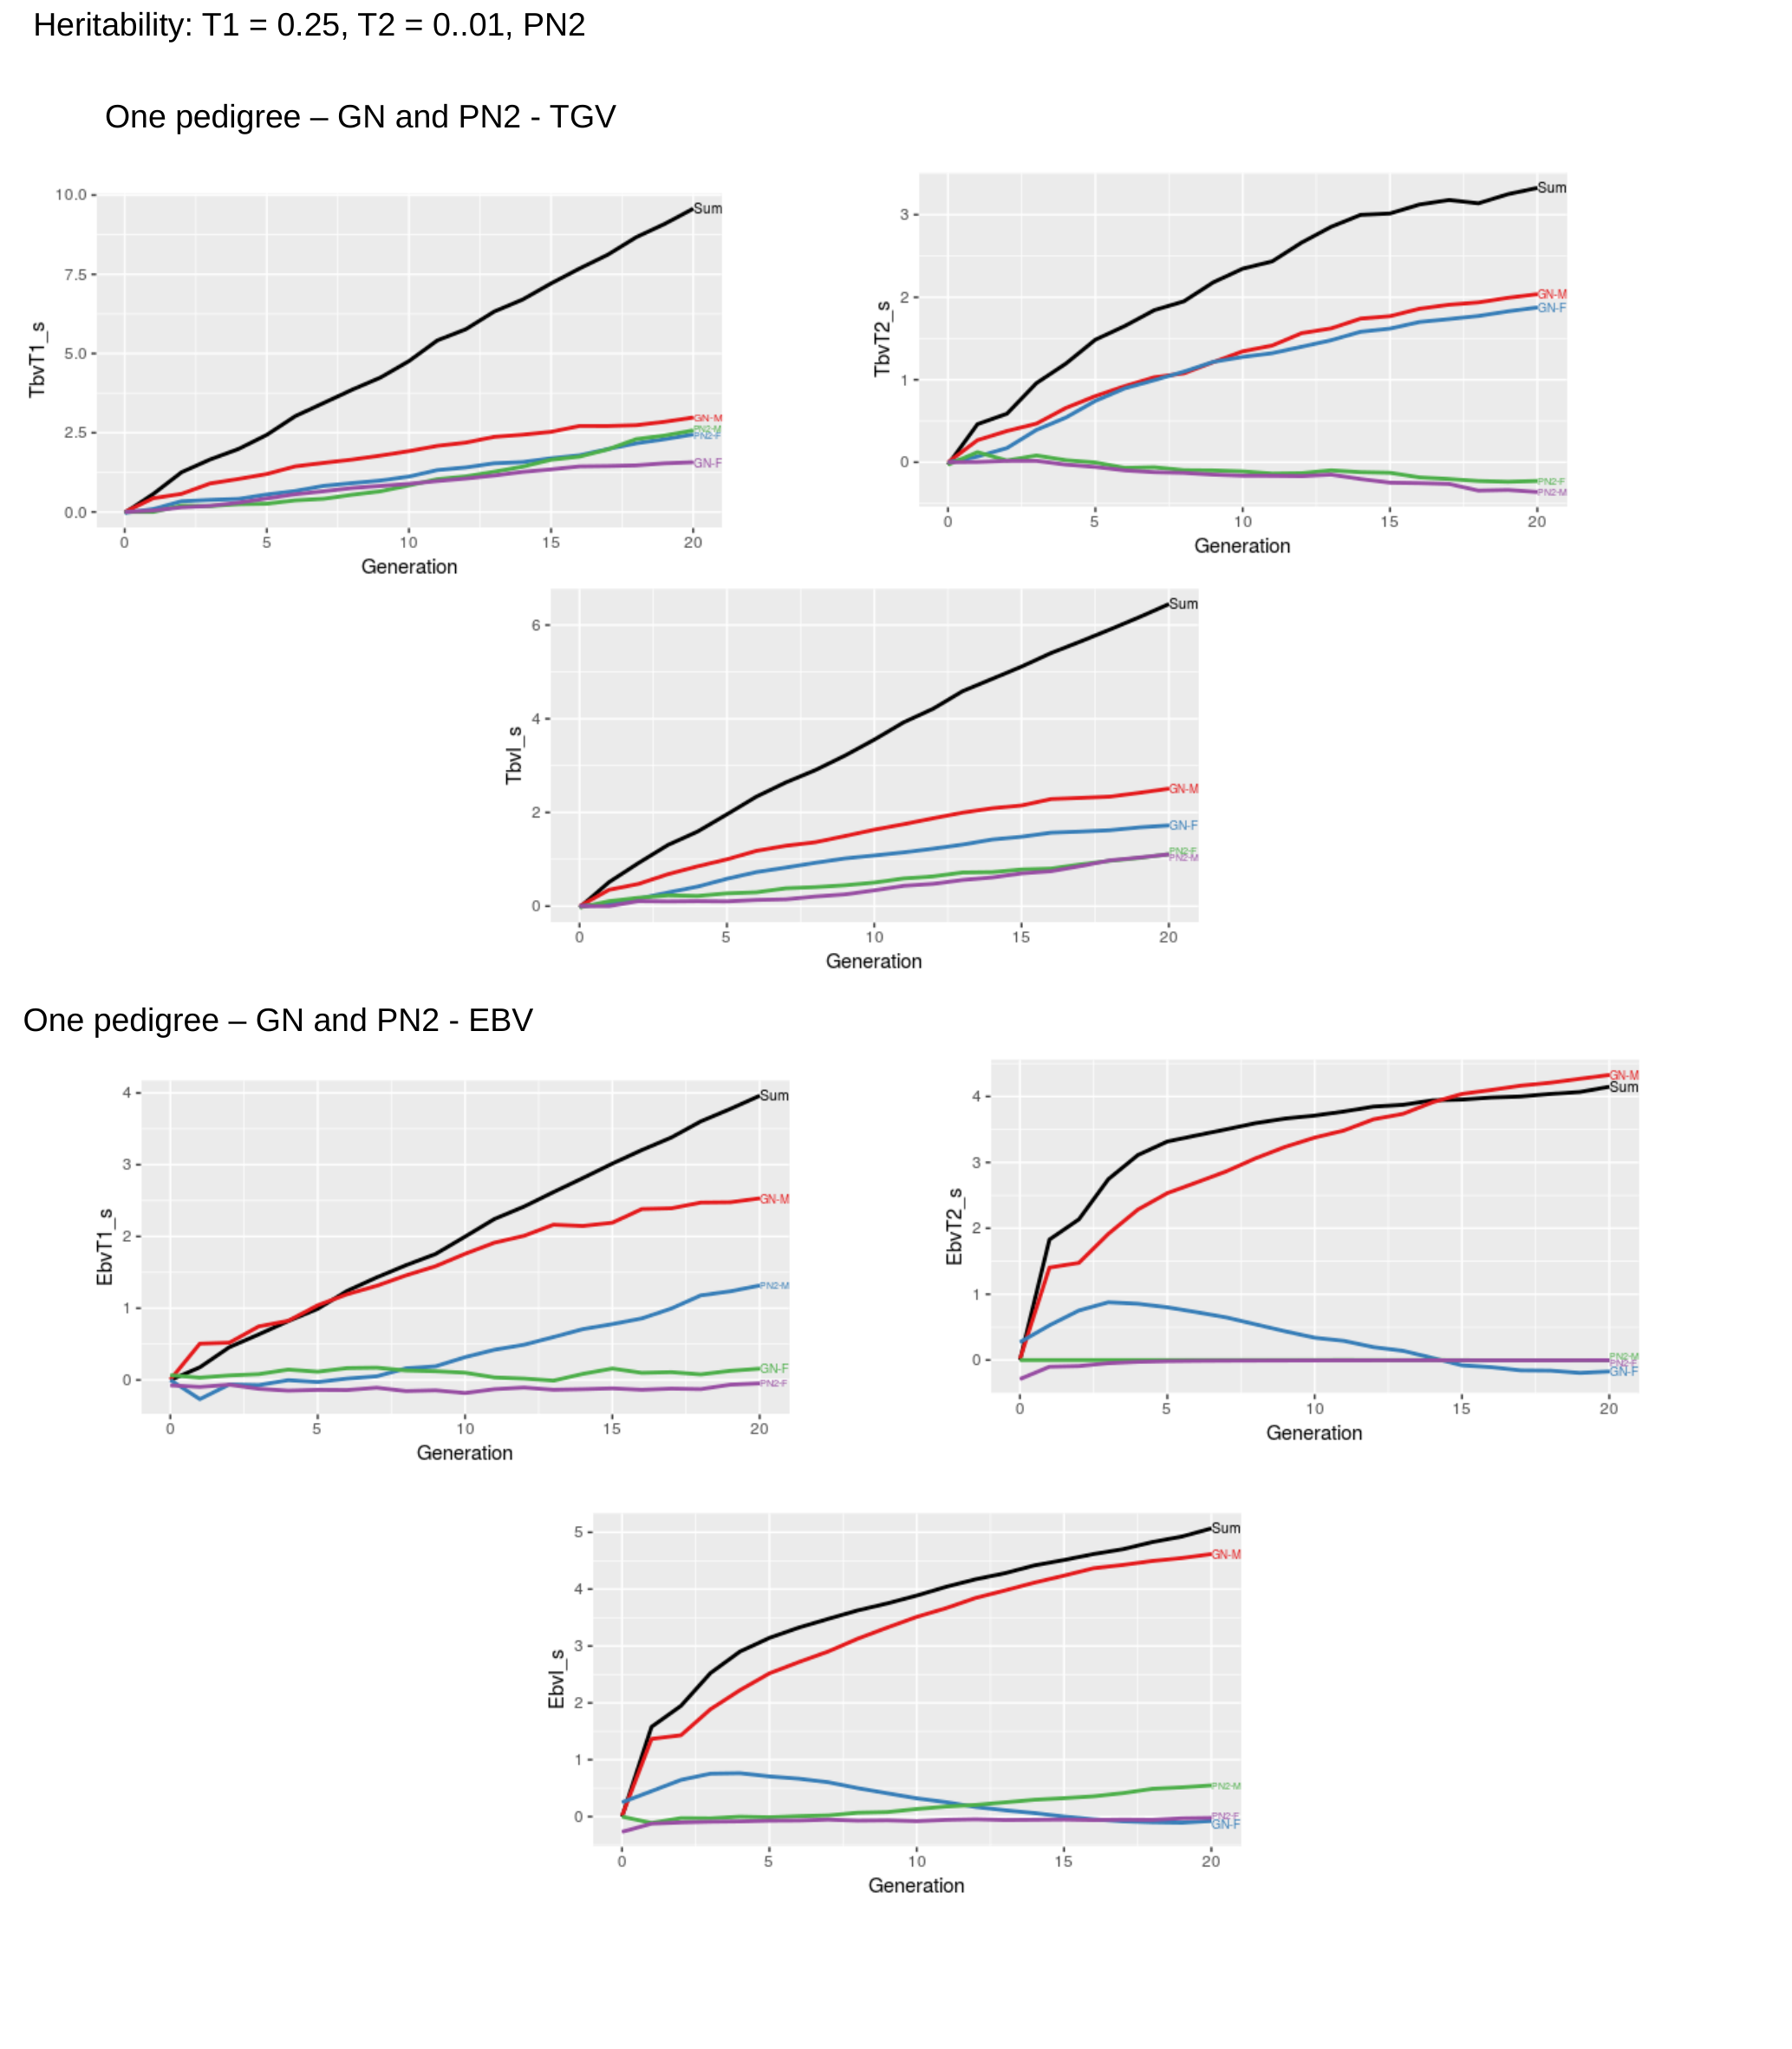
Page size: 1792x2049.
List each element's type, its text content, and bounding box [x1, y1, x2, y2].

text_box One pedigree – GN and PN2 - EBV [10, 995, 1434, 1045]
picture [20, 184, 1209, 983]
picture [937, 1050, 1649, 1455]
text_box Heritability: T1 = 0.25, T2 = 0..01, PN2 [20, 0, 819, 49]
picture [88, 1071, 799, 1475]
picture [539, 1504, 1251, 1908]
picture [865, 163, 1577, 568]
text_box One pedigree – GN and PN2 - TGV [92, 92, 1515, 142]
